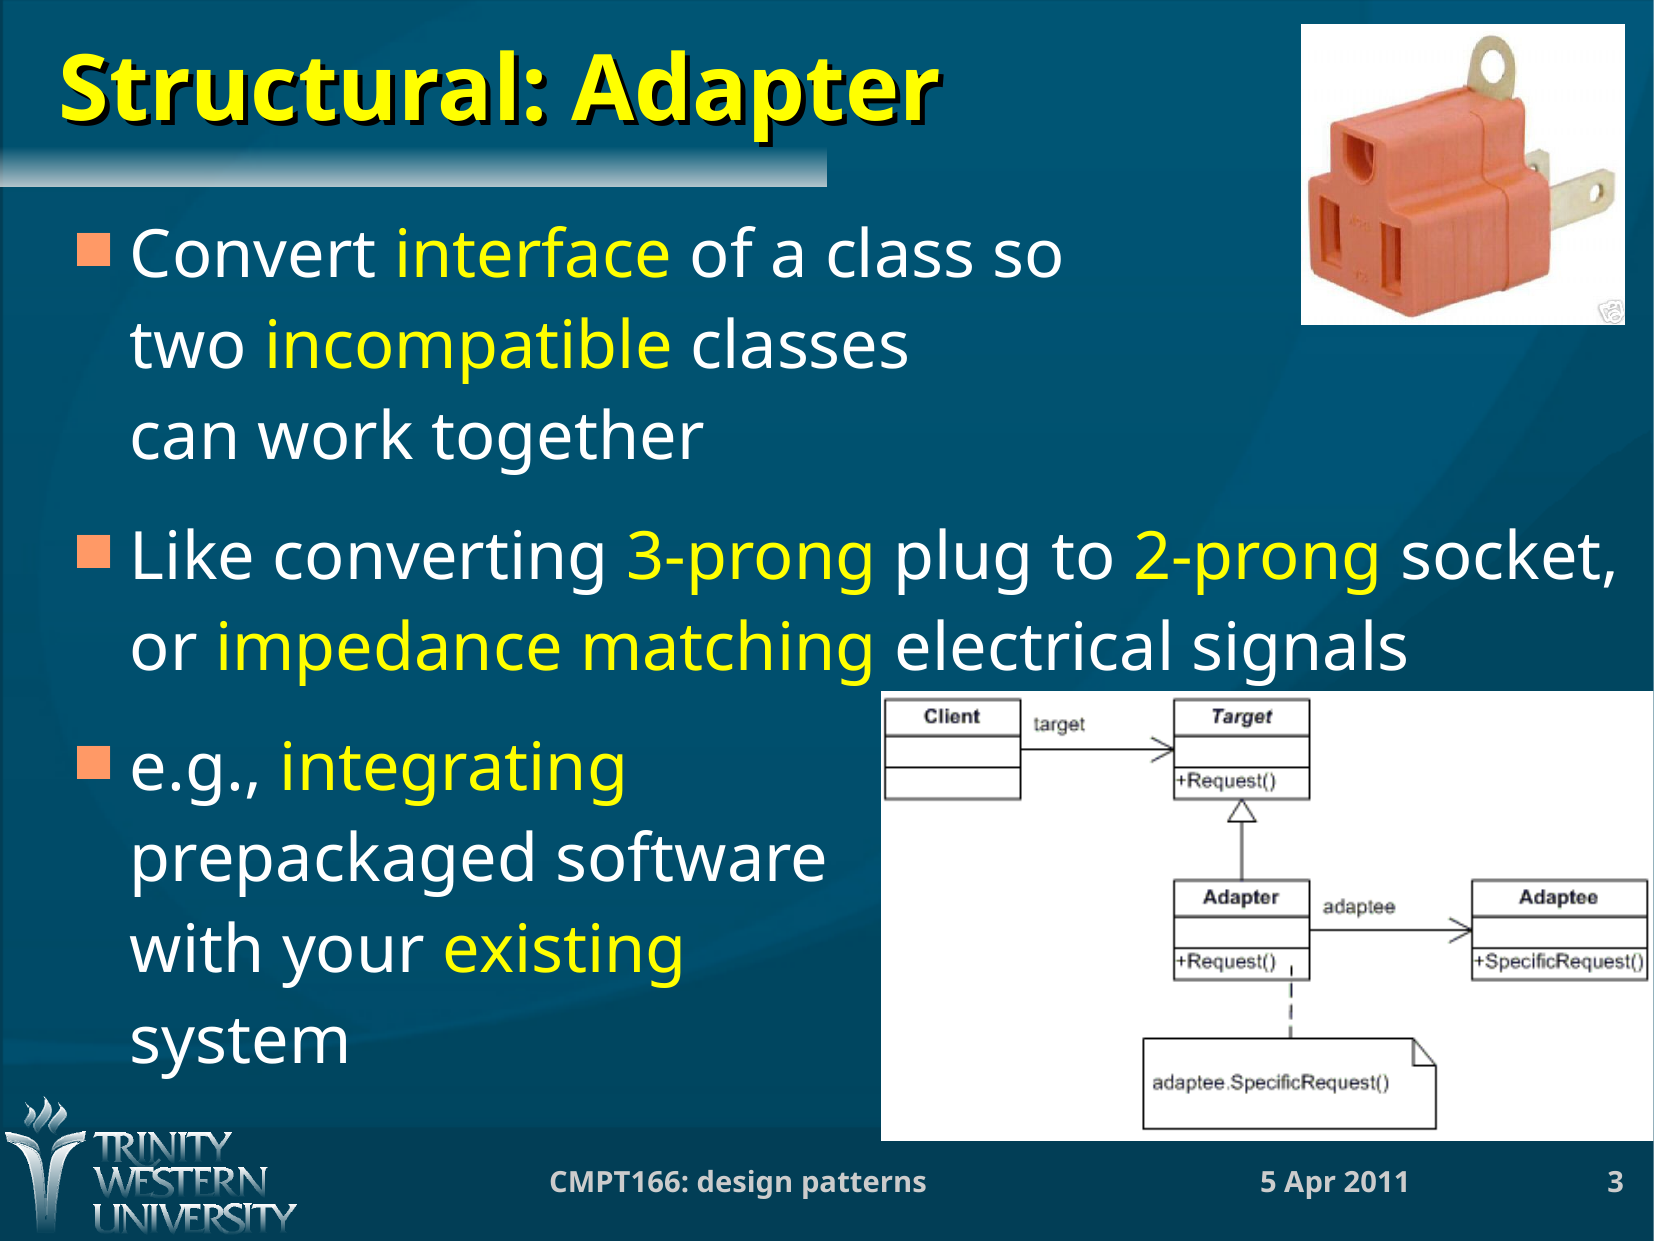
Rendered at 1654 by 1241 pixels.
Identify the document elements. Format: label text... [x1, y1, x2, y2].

picture [882, 692, 1654, 1140]
picture [38, 1227, 54, 1232]
text_box 2nd level mgr [0, 154, 827, 158]
title Structural: Adapter [59, 19, 1595, 148]
list Convert interface of a class so two incompatible classes can work together Like converting 3-prong plug to 2-prong socket, or impedance matching electrical signals e.g., integrating prepackaged software with your existing system [59, 206, 1625, 1044]
picture [1302, 25, 1624, 324]
